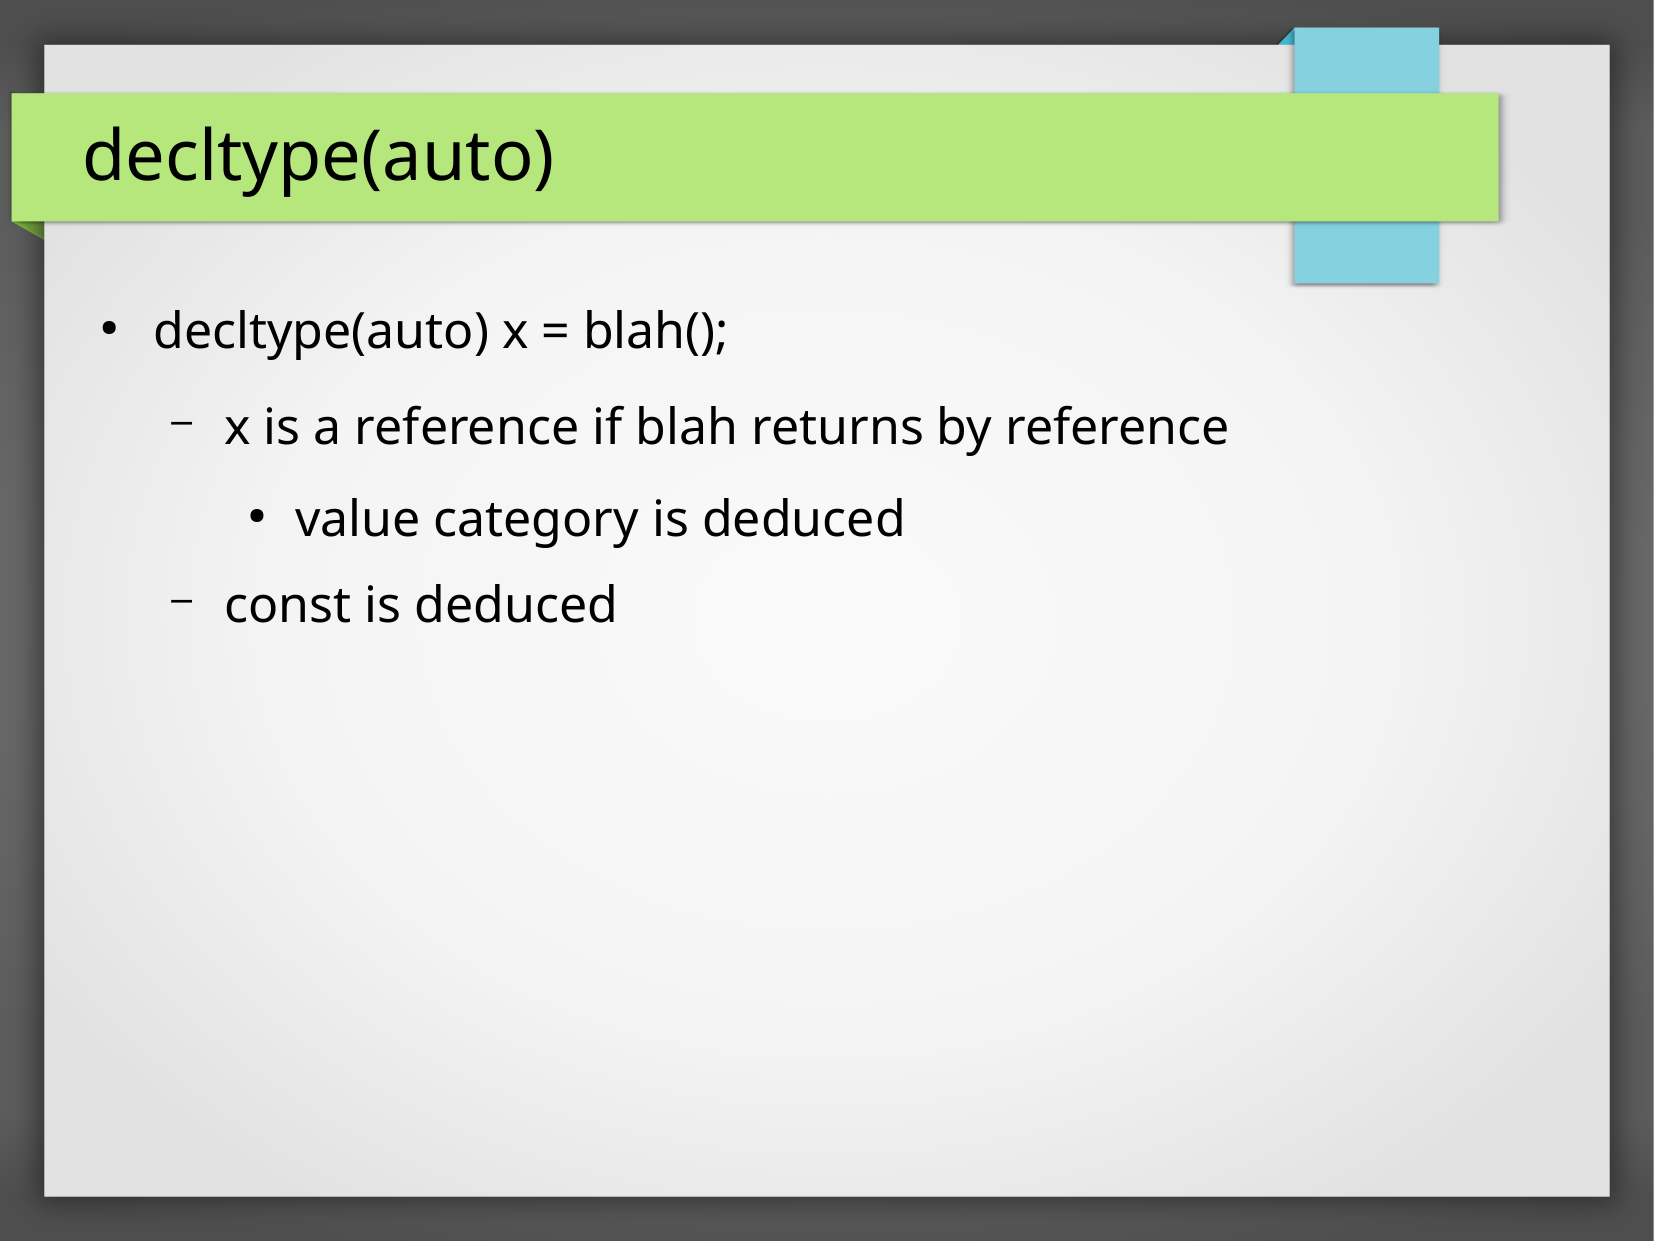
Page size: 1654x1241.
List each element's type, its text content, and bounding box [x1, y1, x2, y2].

picture [0, 0, 1654, 1241]
title decltype(auto) [82, 94, 1264, 213]
list decltype(auto) x = blah(); x is a reference if blah returns by reference value category is deduced const is deduced [82, 295, 1571, 1015]
